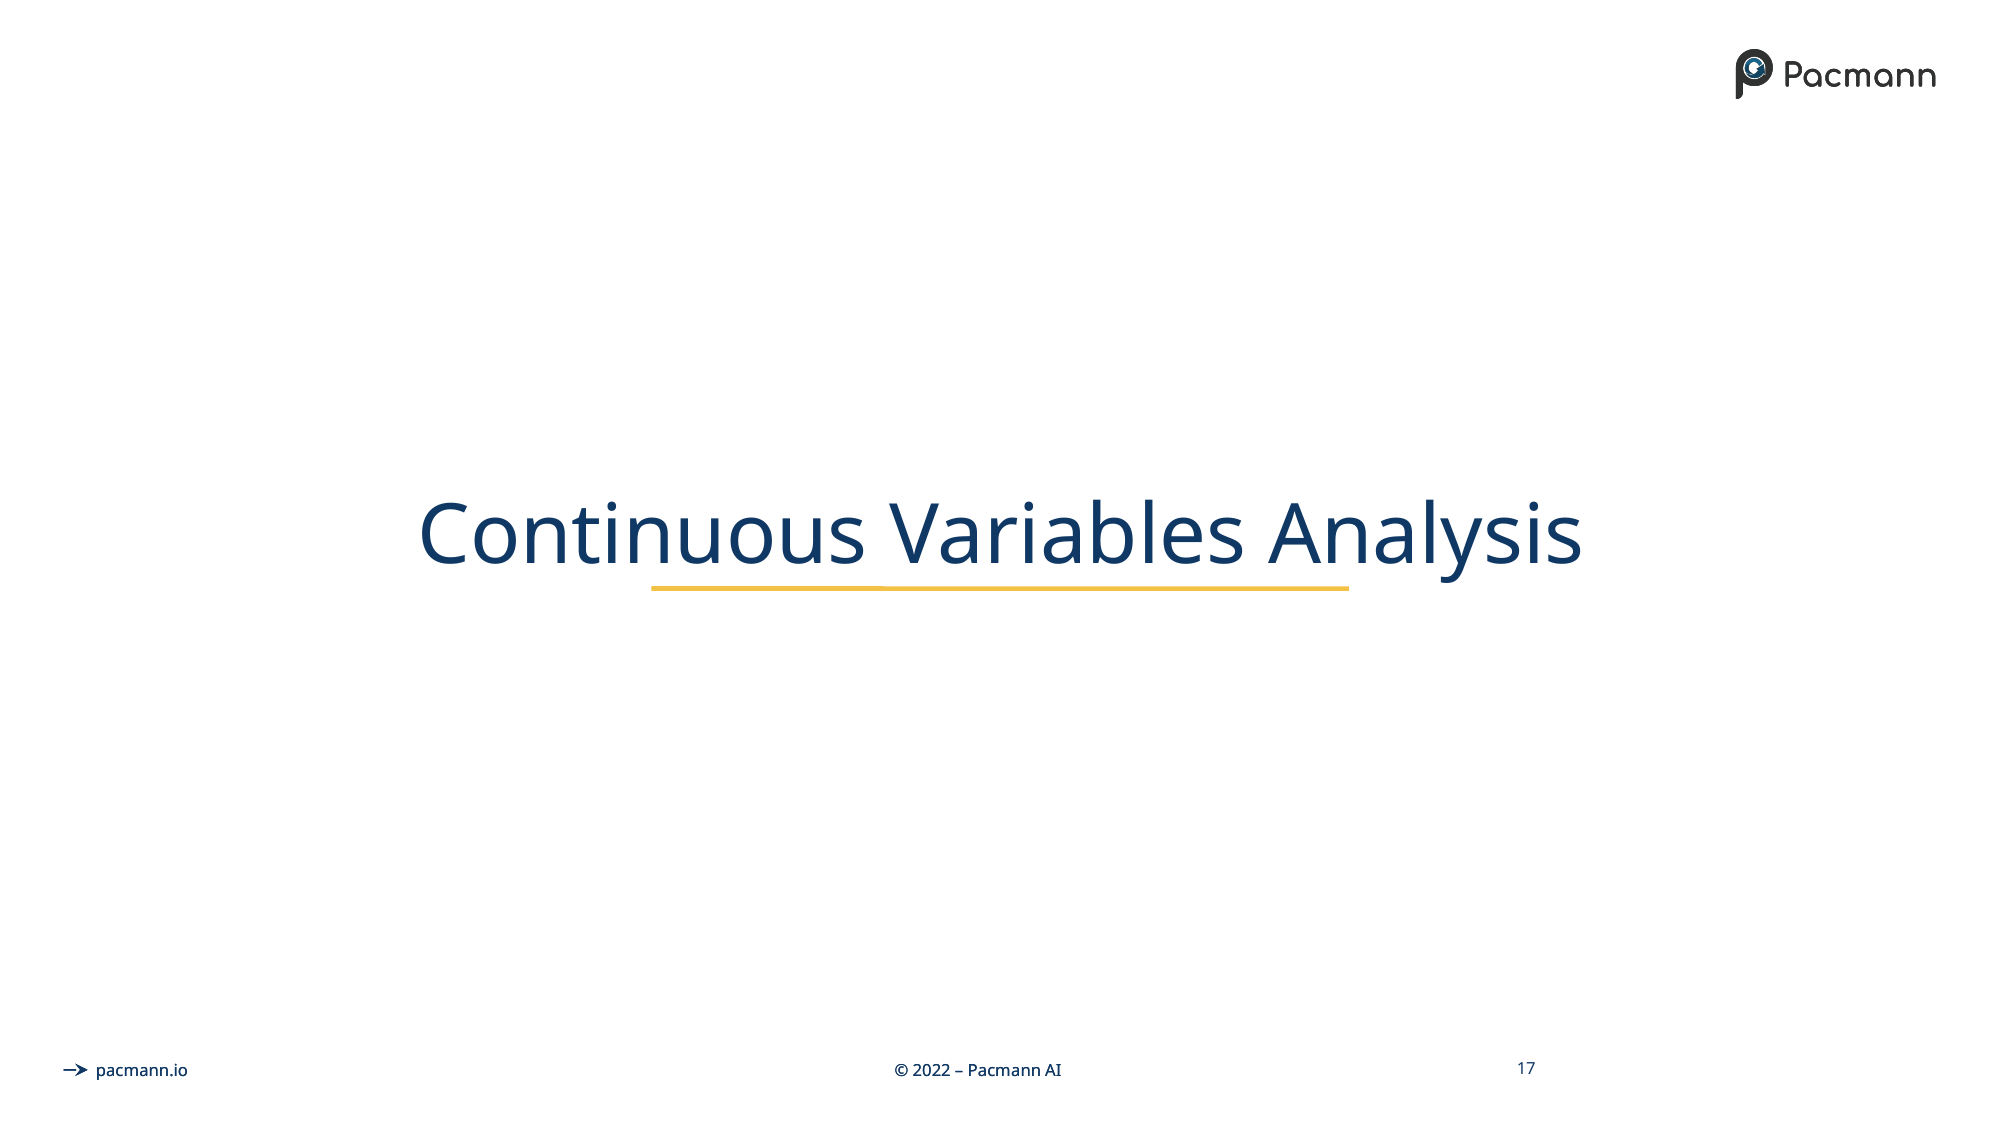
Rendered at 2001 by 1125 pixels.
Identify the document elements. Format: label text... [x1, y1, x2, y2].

title Continuous Variables Analysis [51, 441, 1952, 589]
picture [1707, 36, 1966, 112]
